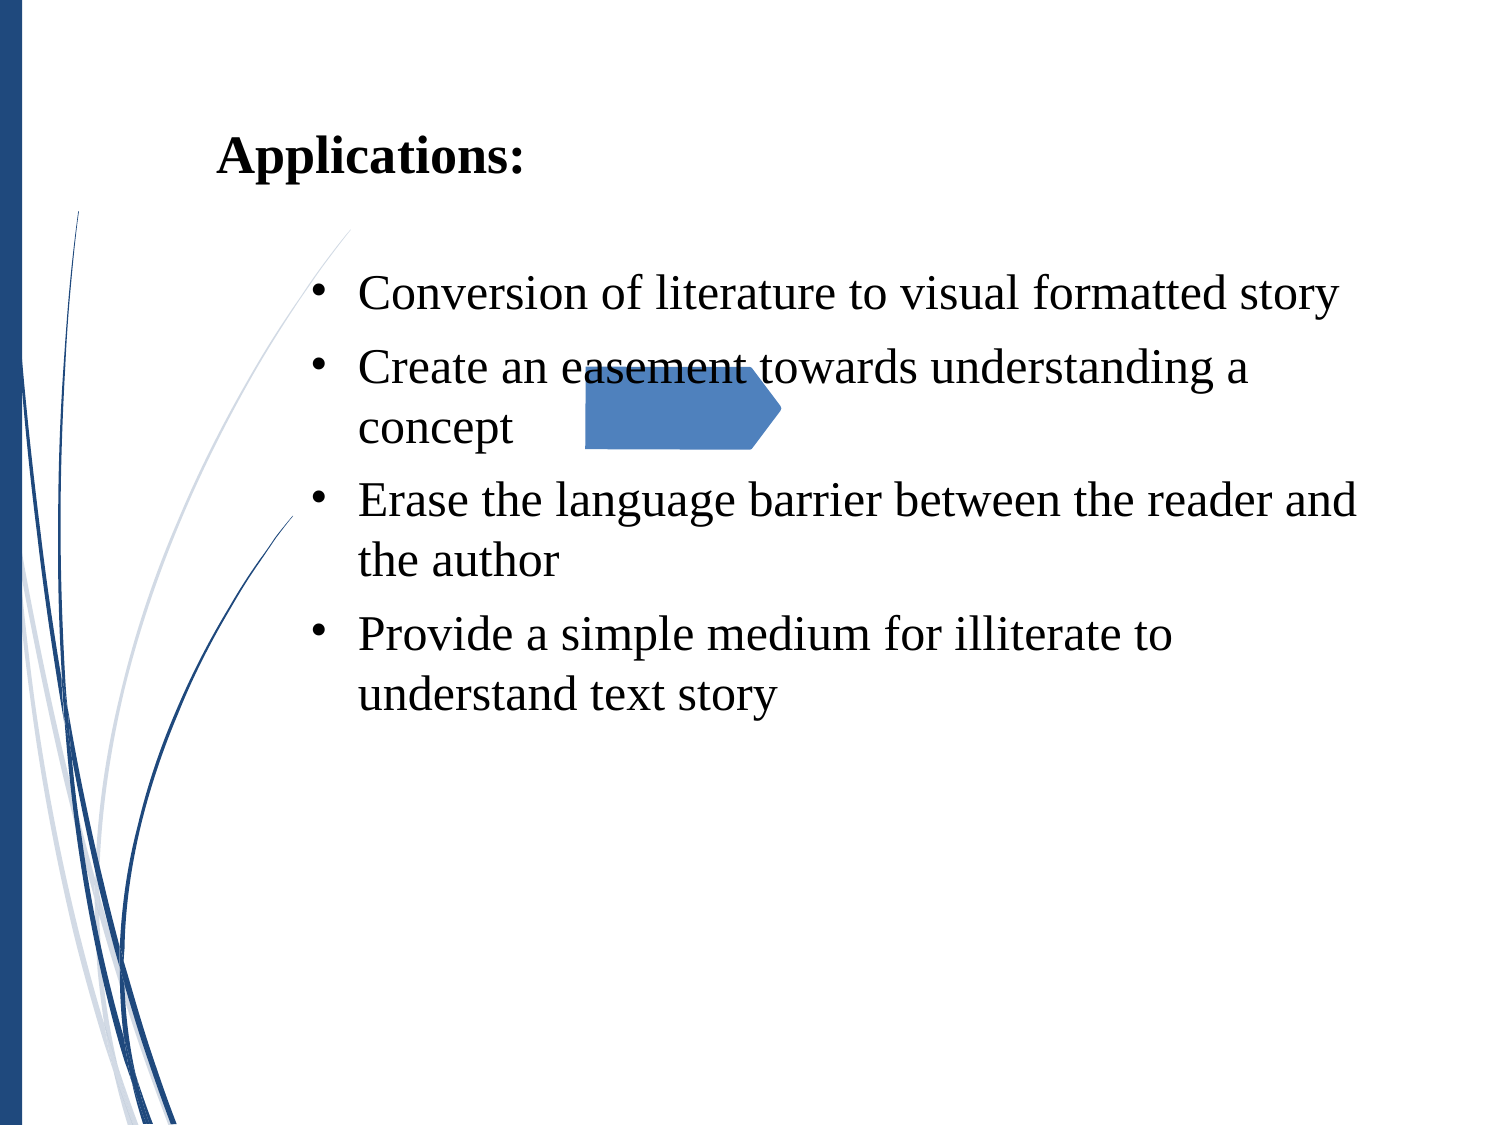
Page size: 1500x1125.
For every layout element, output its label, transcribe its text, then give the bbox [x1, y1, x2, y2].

text_box Applications: [201, 46, 1298, 257]
text_box Conversion of literature to visual formatted story Create an easement towards understanding a concept Erase the language barrier between the reader and the author Provide a simple medium for illiterate to understand text story [286, 252, 1384, 873]
